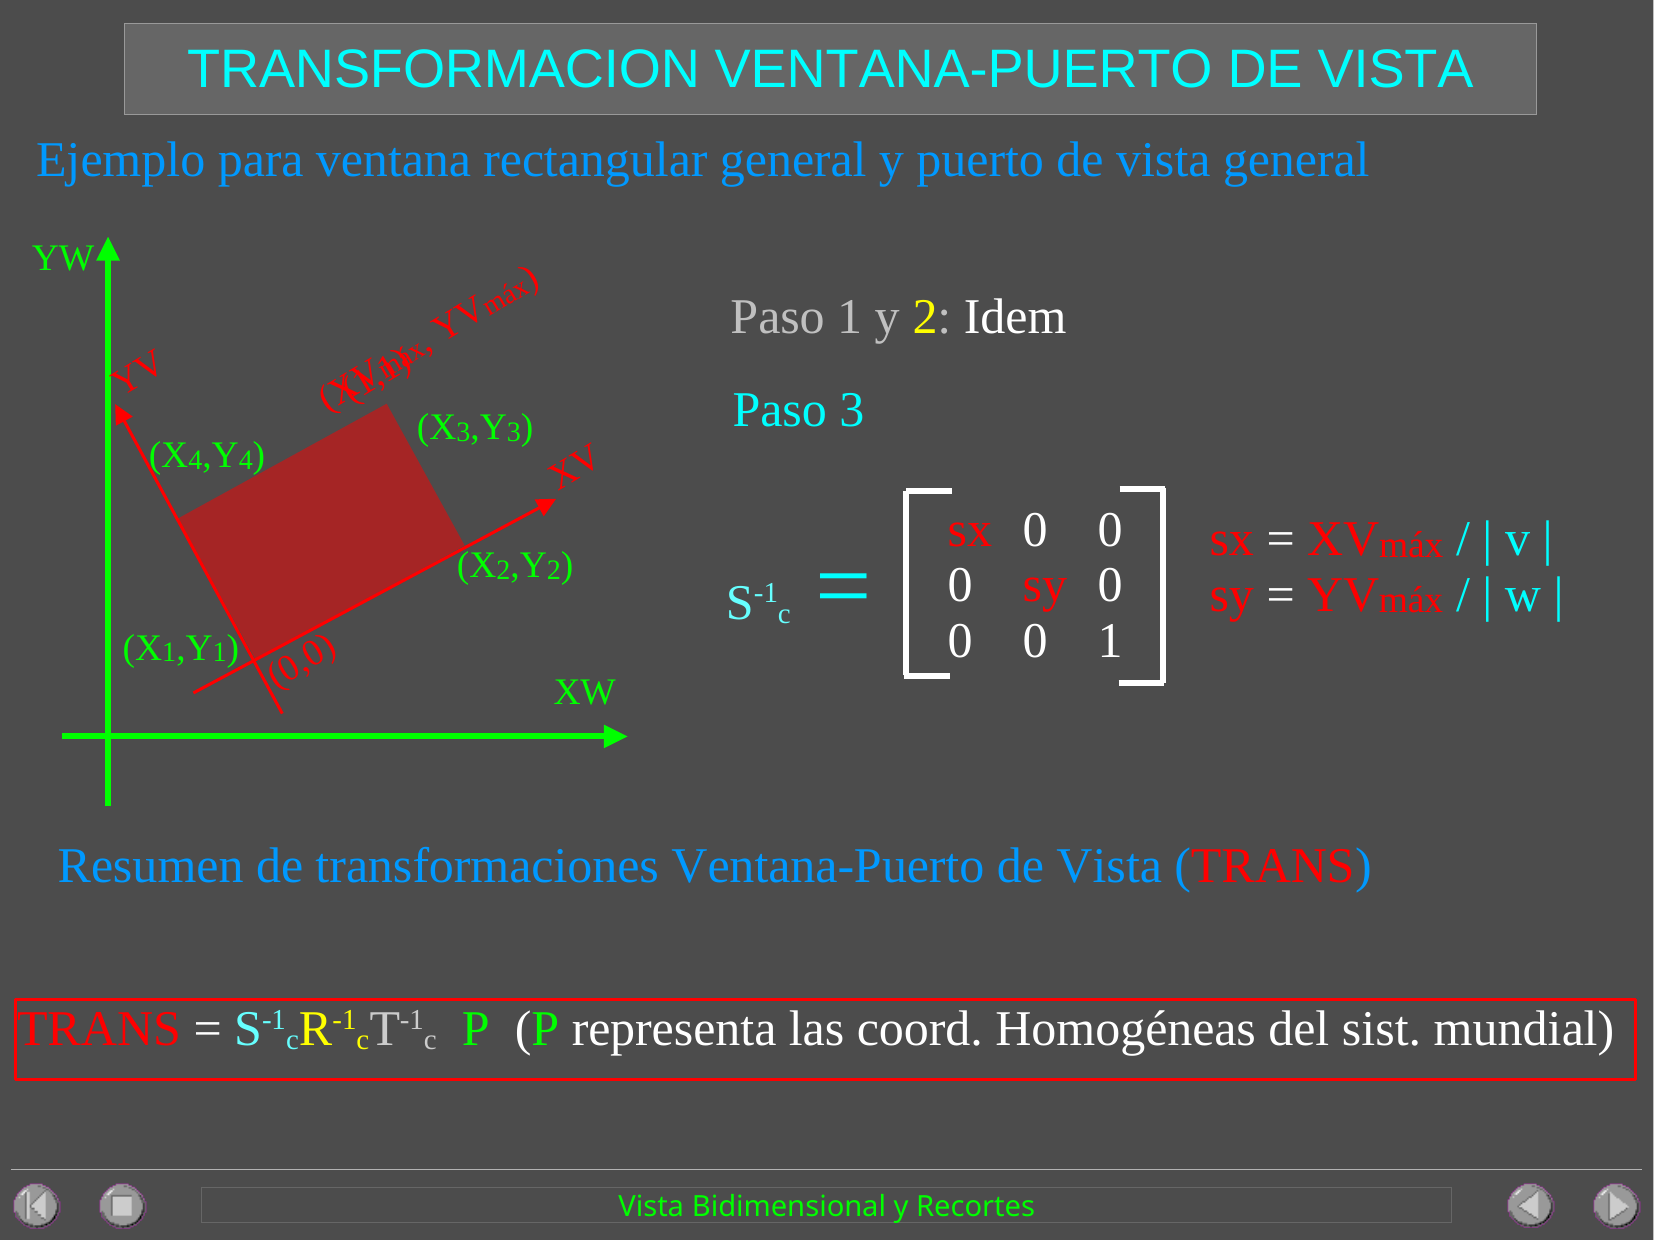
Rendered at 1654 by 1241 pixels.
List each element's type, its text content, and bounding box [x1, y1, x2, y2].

text_box (X1,Y1) [122, 626, 247, 682]
picture [1591, 1181, 1642, 1232]
picture [11, 1181, 62, 1232]
text_box [177, 431, 421, 661]
text_box sx 0 0 0 sy 0 0 0 1 [947, 501, 1146, 682]
text_box XW [553, 670, 618, 716]
text_box Ejemplo para ventana rectangular general y puerto de vista general [36, 131, 1531, 192]
text_box Paso 1 y 2: Idem [730, 288, 1589, 357]
picture [1505, 1181, 1556, 1231]
text_box Paso 3 [732, 381, 882, 464]
text_box (X4,Y4) [148, 434, 269, 489]
text_box (0,0) [258, 617, 391, 759]
text_box (XVmáx, YVmáx) [309, 234, 735, 716]
text_box YW [31, 236, 96, 282]
text_box sx = XVmáx / | v | sy = YVmáx / | w | [1209, 510, 1617, 649]
text_box Resumen de transformaciones Ventana-Puerto de Vista (TRANS) [57, 837, 1552, 898]
title TRANSFORMACION VENTANA-PUERTO DE VISTA [124, 23, 1537, 115]
picture [97, 1181, 148, 1232]
text_box YV [104, 338, 178, 408]
text_box S-1c = [725, 530, 896, 652]
text_box TRANS = S-1cR-1cT-1c P (P representa las coord. Homogéneas del sist. mundial) [15, 999, 1636, 1080]
